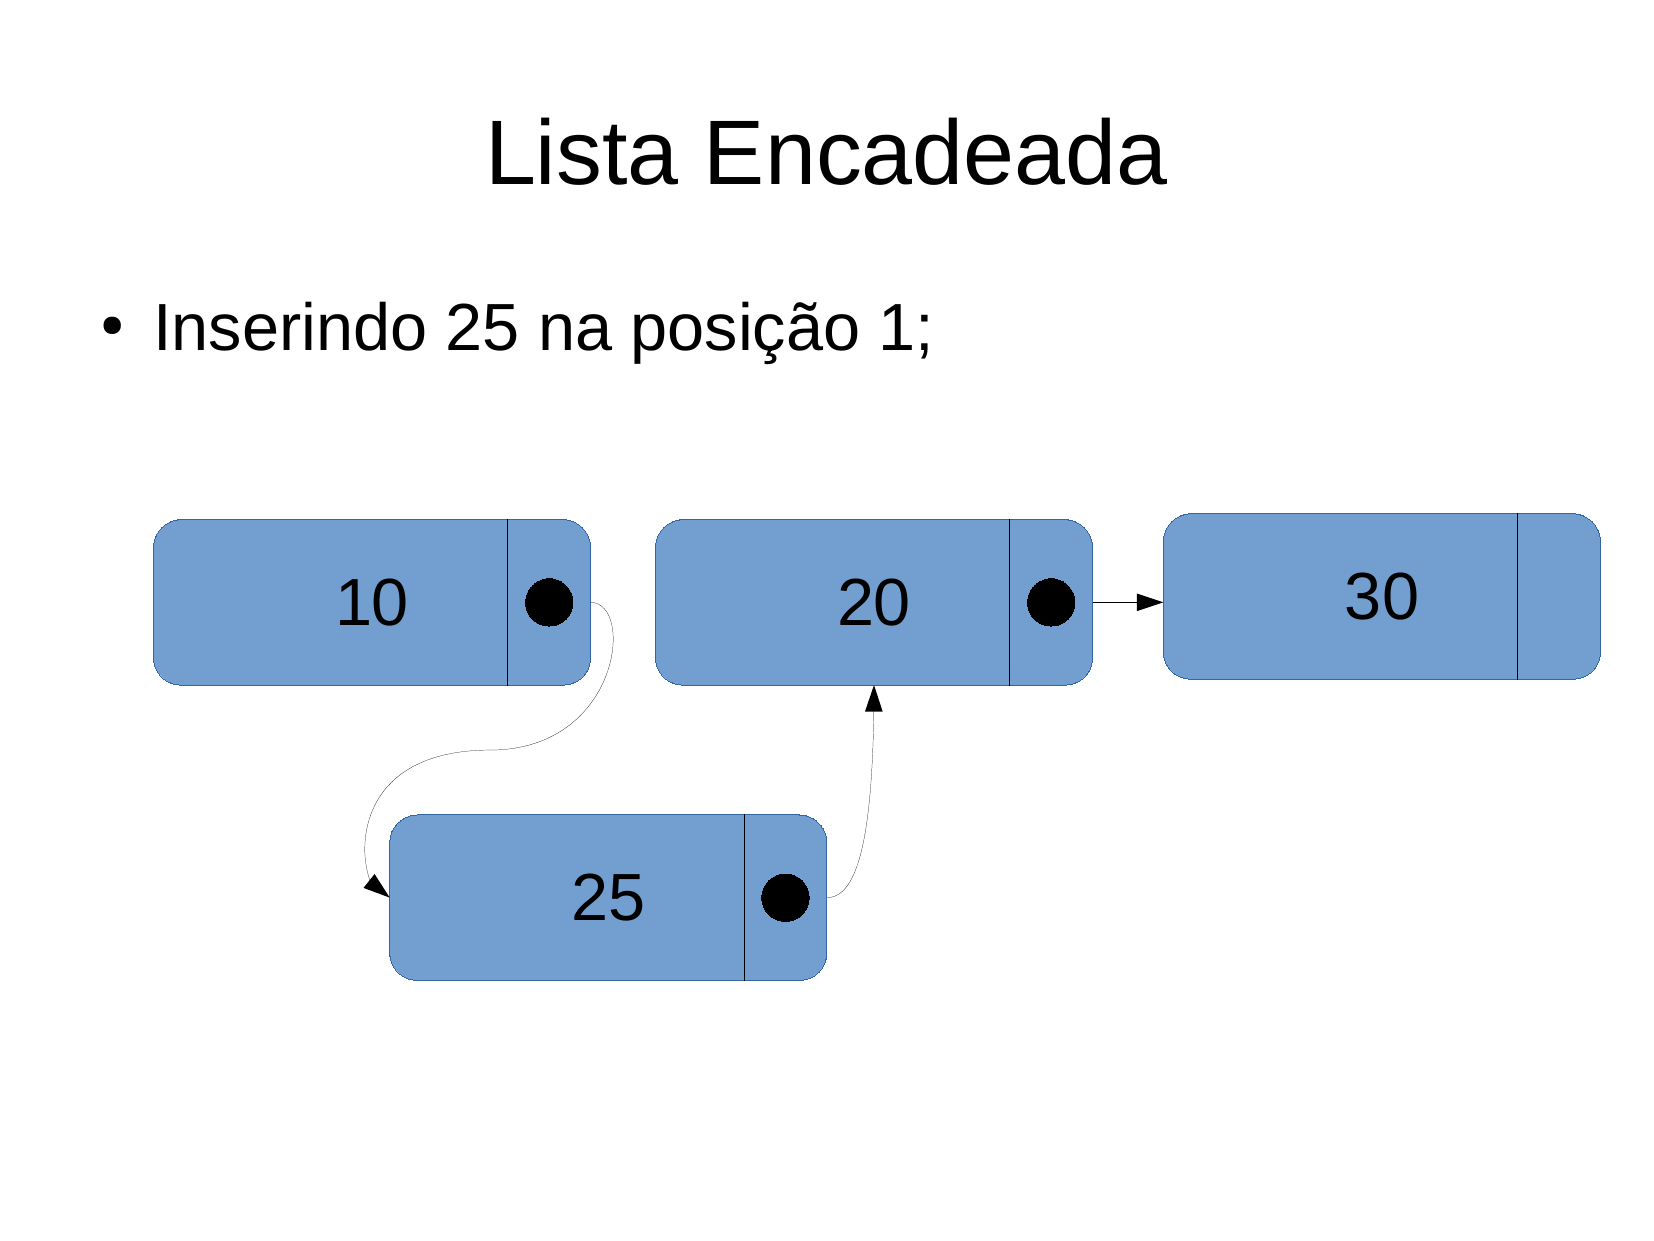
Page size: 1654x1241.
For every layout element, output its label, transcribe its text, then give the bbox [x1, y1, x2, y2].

text_box 10 [153, 519, 507, 686]
text_box 20 [655, 519, 1009, 686]
text_box 20 [1010, 519, 1093, 686]
title Lista Encadeada [82, 49, 1571, 257]
text_box 10 [508, 519, 591, 686]
list Inserindo 25 na posição 1; [82, 290, 1571, 1010]
text_box 25 [389, 814, 744, 981]
text_box [1027, 578, 1075, 627]
text_box [761, 874, 810, 922]
text_box 25 [745, 814, 827, 981]
text_box 30 [1518, 513, 1601, 680]
text_box 30 [1163, 513, 1517, 680]
text_box [525, 578, 573, 627]
